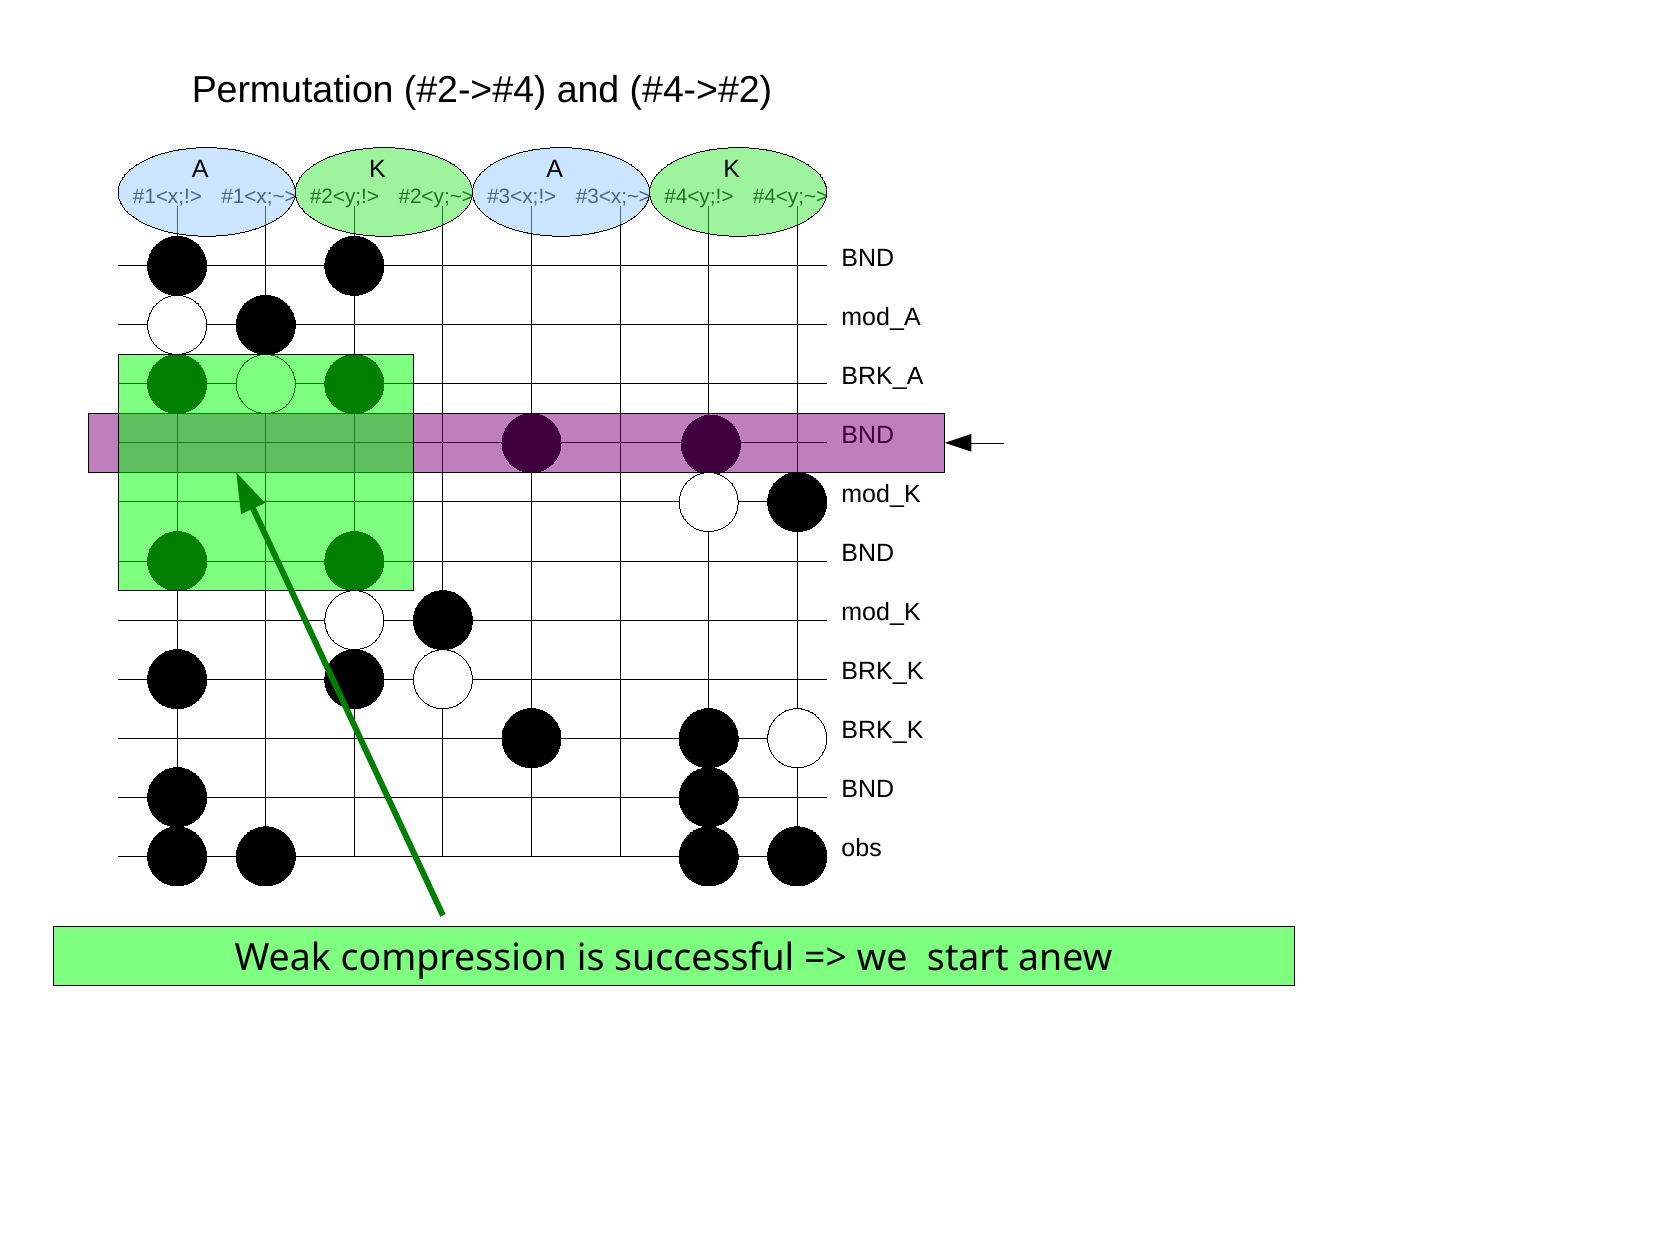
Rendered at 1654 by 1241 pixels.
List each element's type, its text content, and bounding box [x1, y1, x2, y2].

text_box [767, 708, 827, 768]
text_box [501, 708, 562, 768]
text_box #4<y;~> [815, 177, 843, 215]
text_box #2<y;!> [295, 198, 307, 215]
text_box mod_A [826, 295, 937, 354]
text_box [324, 236, 384, 296]
text_box #3<x;~> [638, 201, 649, 215]
text_box mod_K [826, 473, 937, 532]
text_box A [177, 147, 224, 191]
text_box BND [826, 767, 910, 827]
text_box #1<x;!> [118, 199, 129, 215]
text_box A [531, 147, 578, 191]
text_box [413, 590, 473, 709]
text_box [679, 708, 739, 886]
text_box #1<x;~> [284, 200, 295, 215]
text_box K [708, 147, 756, 191]
text_box [88, 236, 945, 709]
text_box mod_K [826, 590, 937, 649]
text_box #4<y;!> [649, 197, 661, 215]
text_box [147, 767, 207, 886]
text_box [324, 672, 341, 706]
text_box K [354, 147, 401, 191]
text_box obs [826, 826, 897, 886]
text_box Permutation (#2->#4) and (#4->#2) [177, 61, 788, 119]
text_box Weak compression is successful => we start anew [53, 926, 1295, 986]
text_box #2<y;~> [461, 200, 472, 215]
text_box [236, 826, 296, 886]
text_box BRK_K [826, 649, 939, 708]
text_box [118, 148, 827, 237]
text_box [147, 649, 207, 709]
text_box BND [826, 236, 910, 295]
text_box BRK_A [826, 354, 939, 413]
text_box #3<x;!> [472, 197, 484, 215]
text_box [767, 826, 827, 886]
text_box BRK_K [826, 708, 939, 768]
text_box BND [826, 531, 910, 590]
